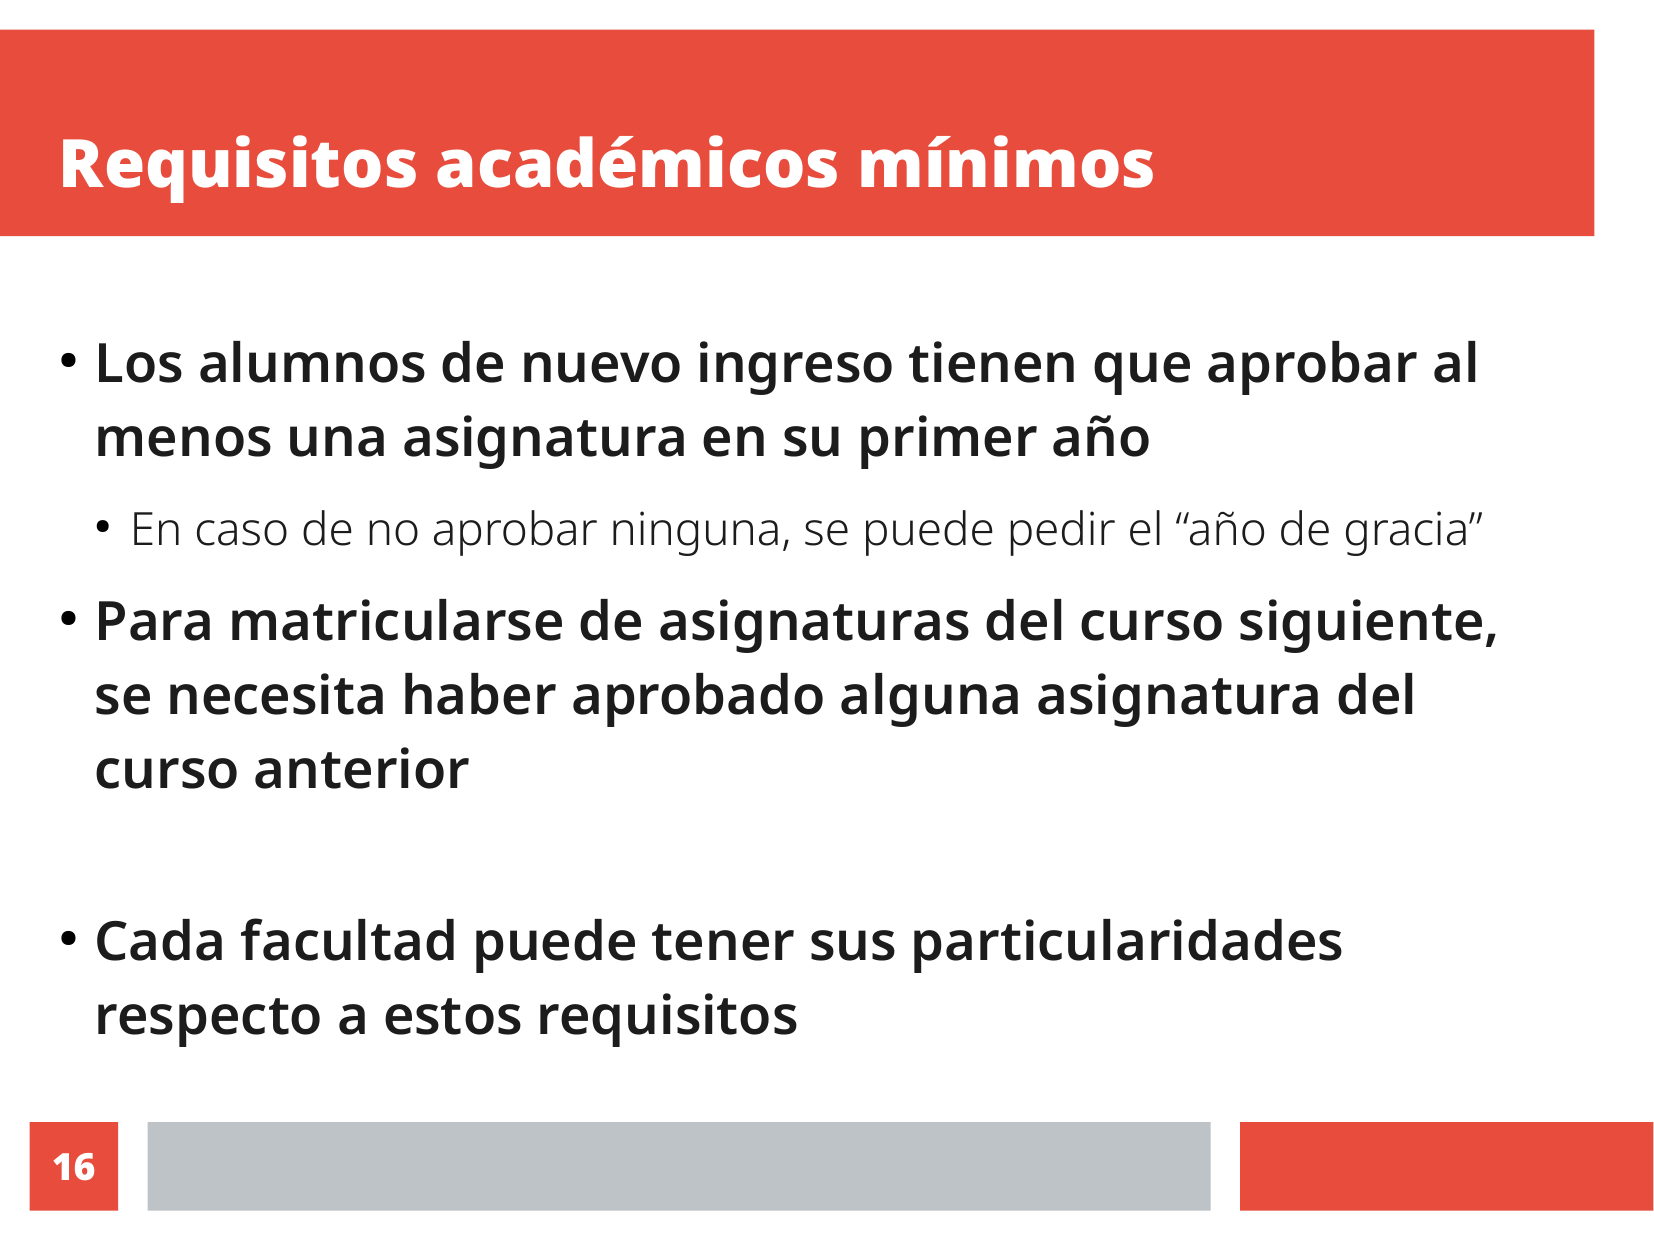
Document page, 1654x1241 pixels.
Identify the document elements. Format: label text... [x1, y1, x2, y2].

title Requisitos académicos mínimos [59, 59, 1595, 207]
list Los alumnos de nuevo ingreso tienen que aprobar al menos una asignatura en su primer año En caso de no aprobar ninguna, se puede pedir el “año de gracia” Para matricularse de asignaturas del curso siguiente, se necesita haber aprobado alguna asignatura del curso anterior Cada facultad puede tener sus particularidades respecto a estos requisitos [59, 324, 1565, 1093]
